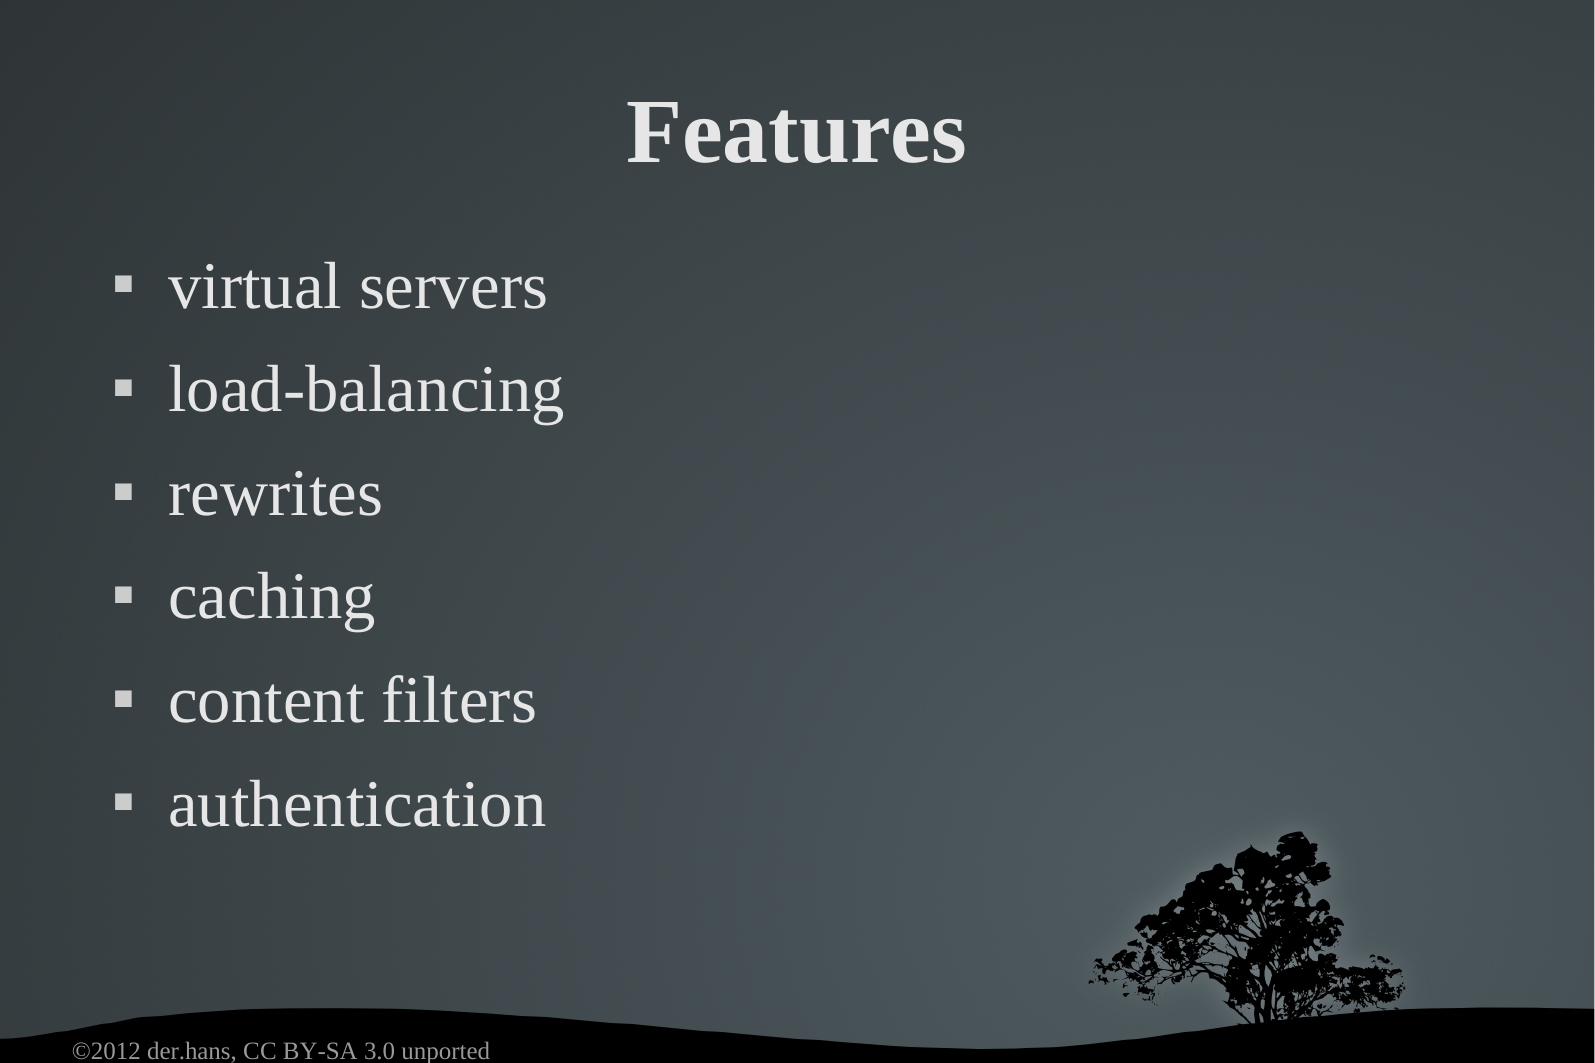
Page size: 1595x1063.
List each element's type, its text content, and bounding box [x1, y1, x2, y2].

picture [430, 1049, 435, 1058]
title Features [79, 49, 1515, 213]
picture [0, 0, 1595, 1063]
list virtual servers load-balancing rewrites caching content filters authentication [79, 248, 1515, 936]
